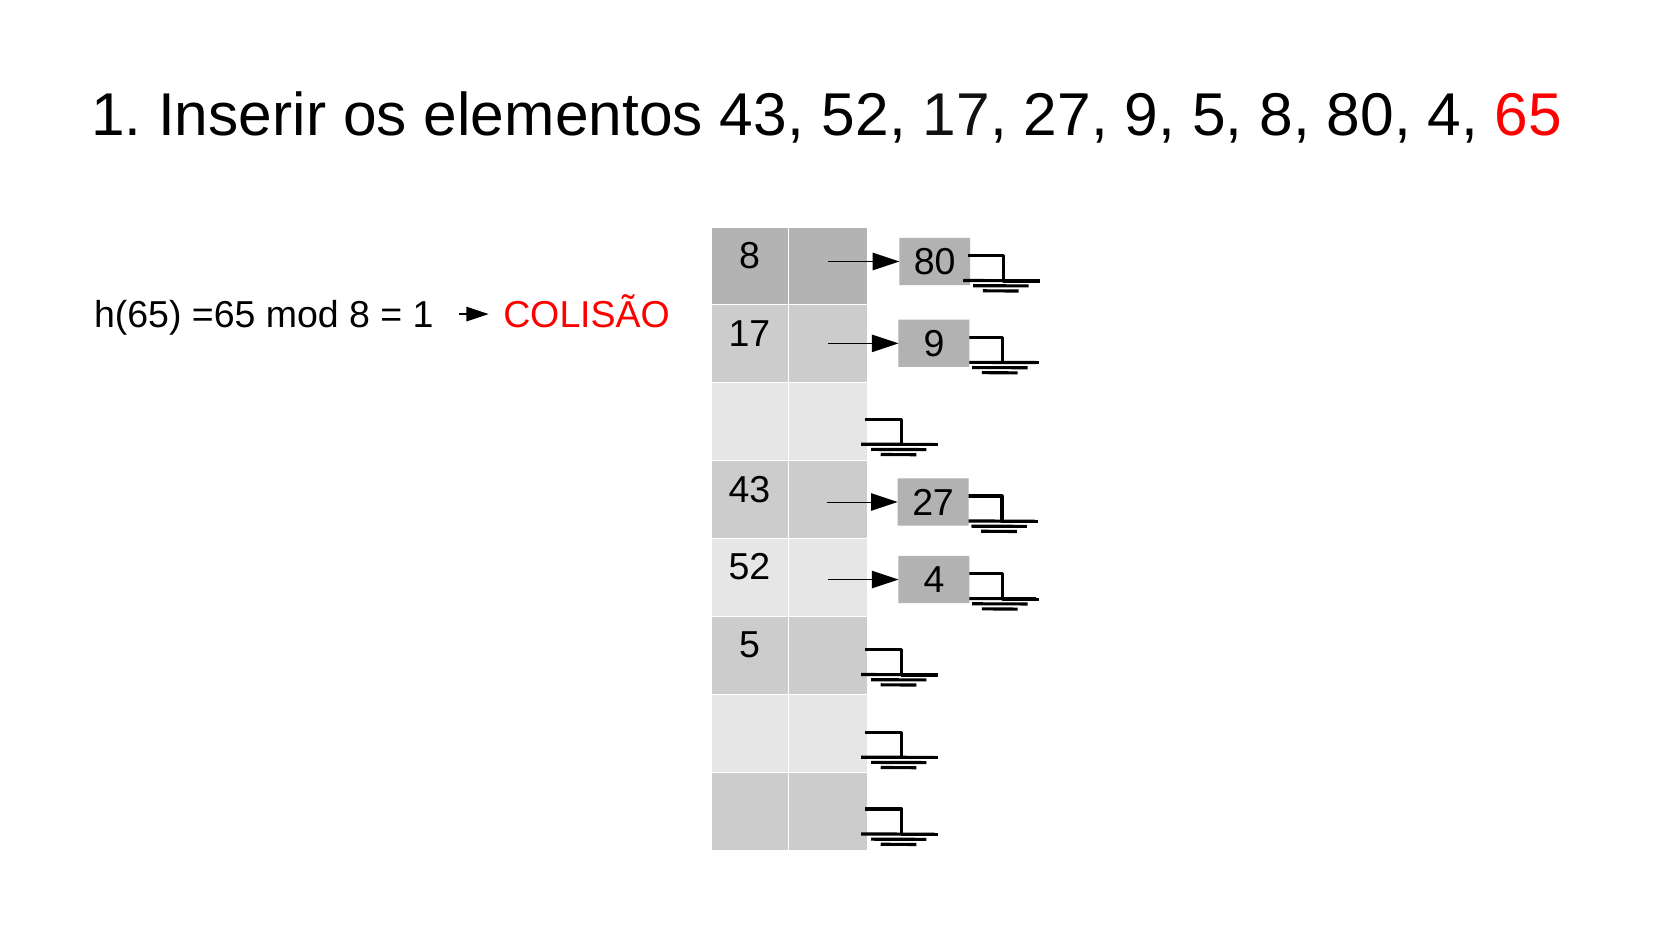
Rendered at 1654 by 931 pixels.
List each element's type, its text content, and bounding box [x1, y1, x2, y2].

title 1. Inserir os elementos 43, 52, 17, 27, 9, 5, 8, 80, 4, 65 [82, 37, 1571, 193]
text_box 9 [898, 319, 970, 367]
table_cell [712, 383, 788, 460]
table_cell 17 [712, 305, 788, 382]
table_cell [712, 773, 788, 850]
table_cell [712, 695, 788, 772]
table_cell 5 [712, 617, 788, 694]
text_box 27 [897, 478, 969, 526]
table_cell [789, 695, 867, 772]
table_cell 43 [712, 461, 788, 538]
table_cell 52 [712, 539, 788, 616]
text_box 80 [899, 237, 971, 286]
text_box COLISÃO [488, 285, 686, 343]
table_header 8 [712, 228, 788, 304]
table_cell [789, 539, 867, 616]
table_cell [789, 773, 867, 850]
table_cell [789, 461, 867, 538]
table_header [789, 228, 867, 304]
text_box 4 [898, 555, 970, 604]
text_box h(65) =65 mod 8 = 1 [79, 285, 459, 343]
table_cell [789, 305, 867, 382]
table_cell [789, 617, 867, 694]
table_cell [789, 383, 867, 460]
